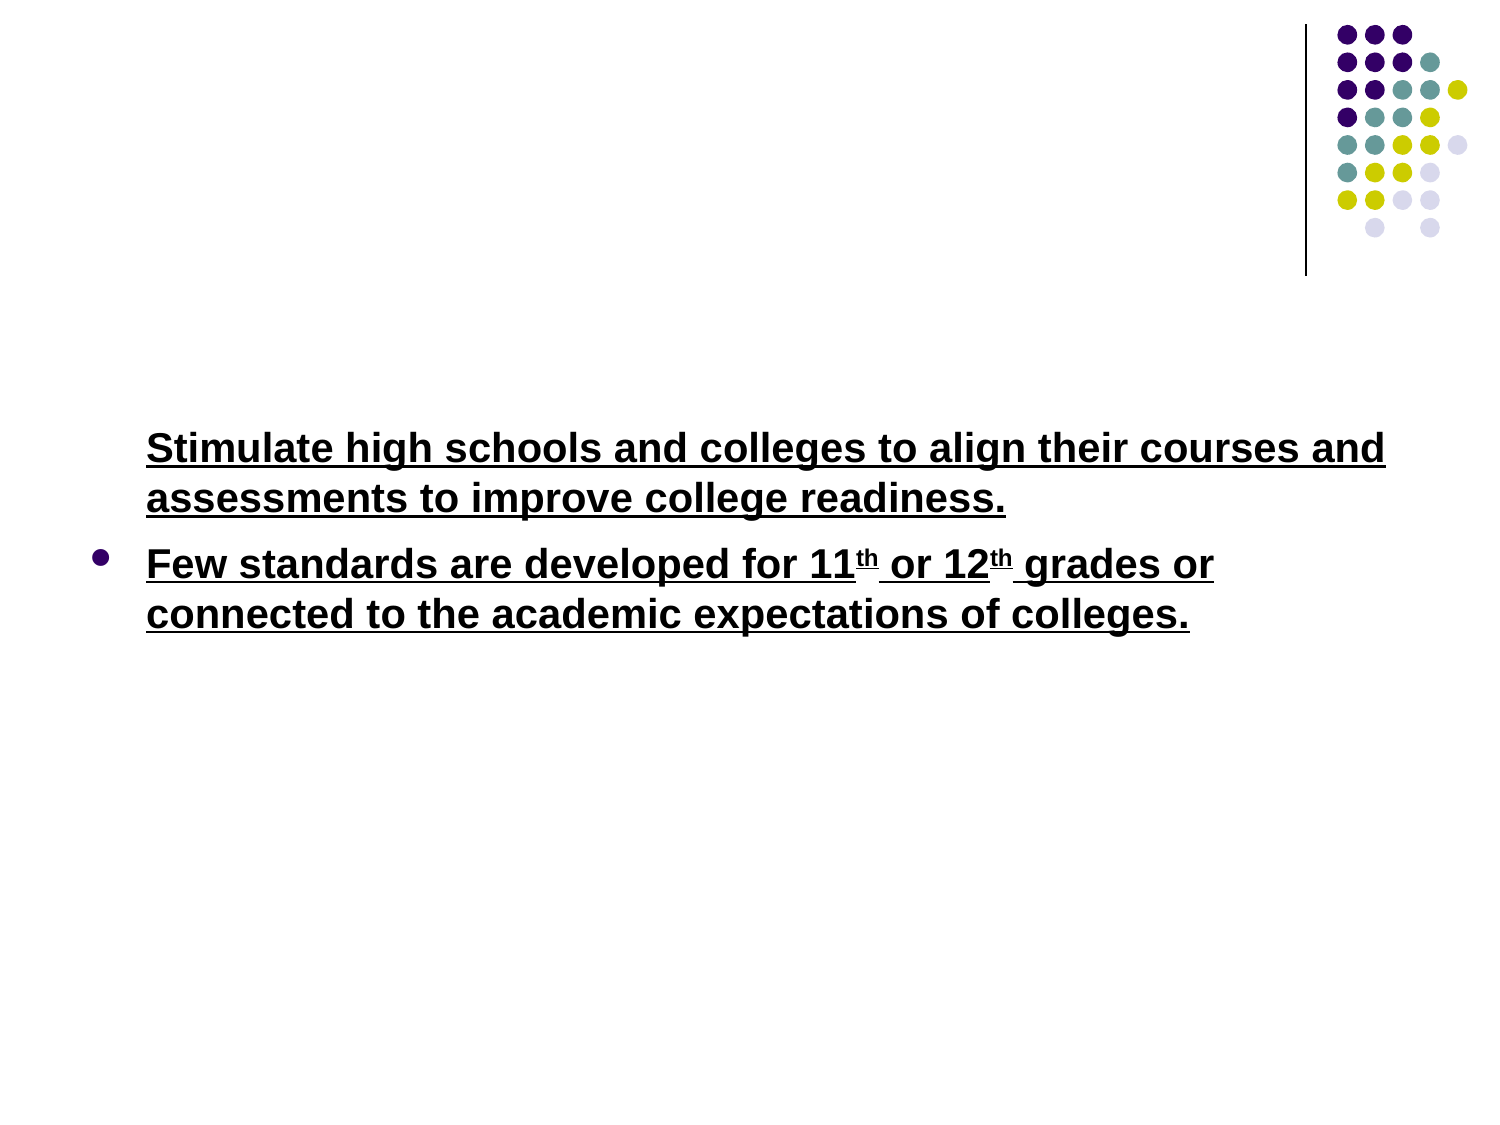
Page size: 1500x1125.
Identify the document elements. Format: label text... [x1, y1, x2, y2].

list Stimulate high schools and colleges to align their courses and assessments to improve college readiness. Few standards are developed for 11th or 12th grades or connected to the academic expectations of colleges. [75, 282, 1426, 1006]
